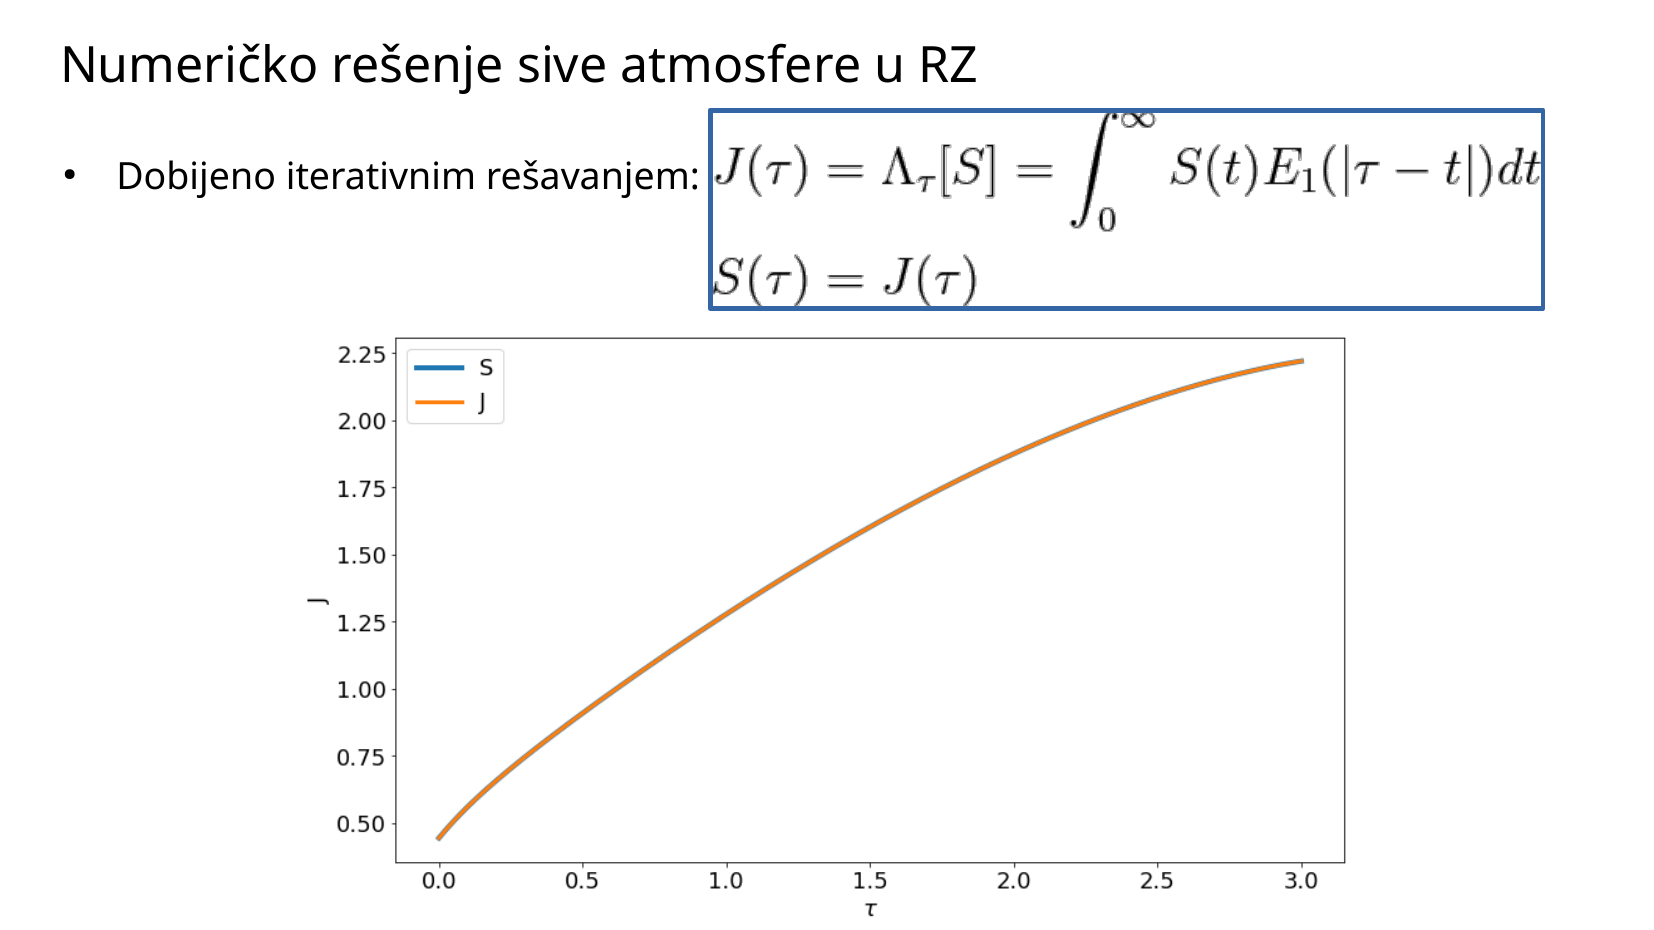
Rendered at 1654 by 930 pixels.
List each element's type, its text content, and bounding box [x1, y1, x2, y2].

picture [712, 112, 1541, 307]
picture [300, 329, 1353, 930]
list Dobijeno iterativnim rešavanjem: [45, 149, 1635, 880]
title Numeričko rešenje sive atmosfere u RZ [59, 13, 1648, 113]
